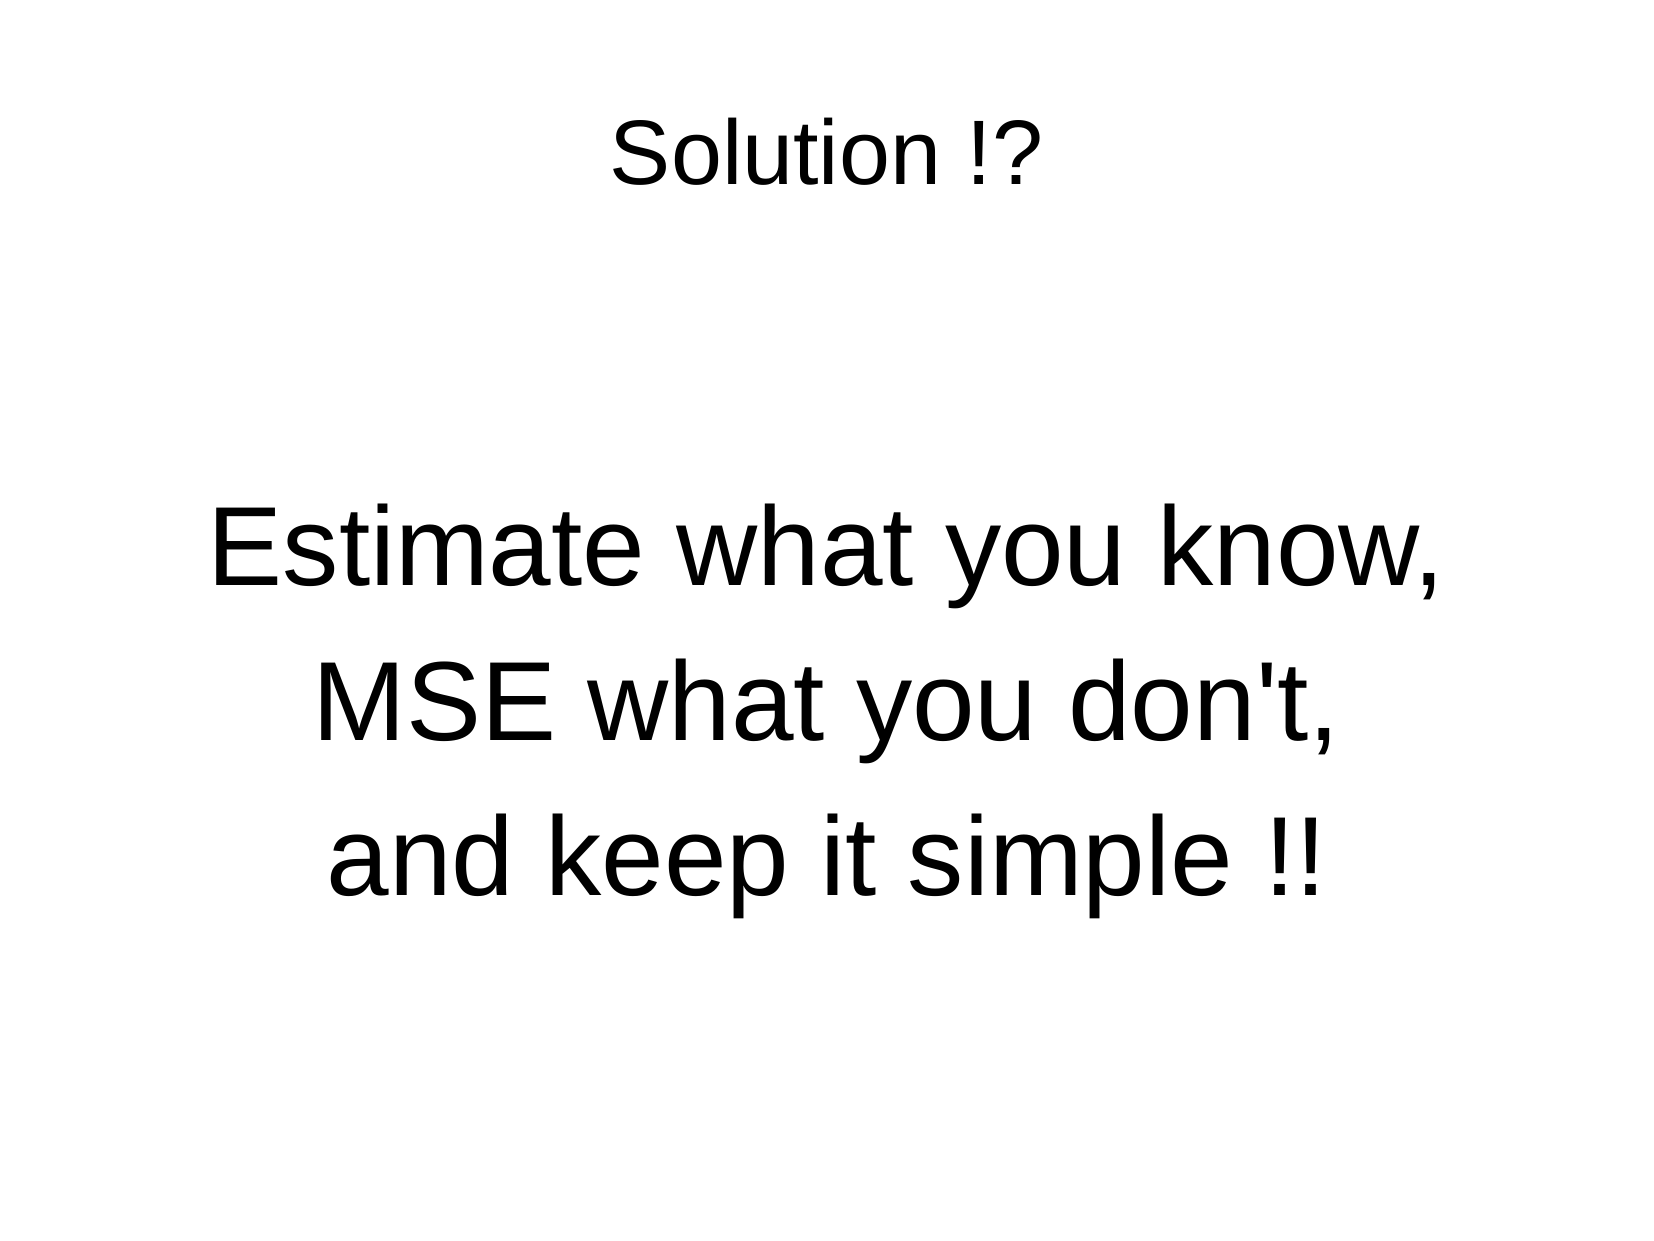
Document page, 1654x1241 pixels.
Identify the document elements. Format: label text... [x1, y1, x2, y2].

title Solution !? [82, 49, 1571, 257]
list Estimate what you know, MSE what you don't, and keep it simple !! [82, 483, 1571, 976]
